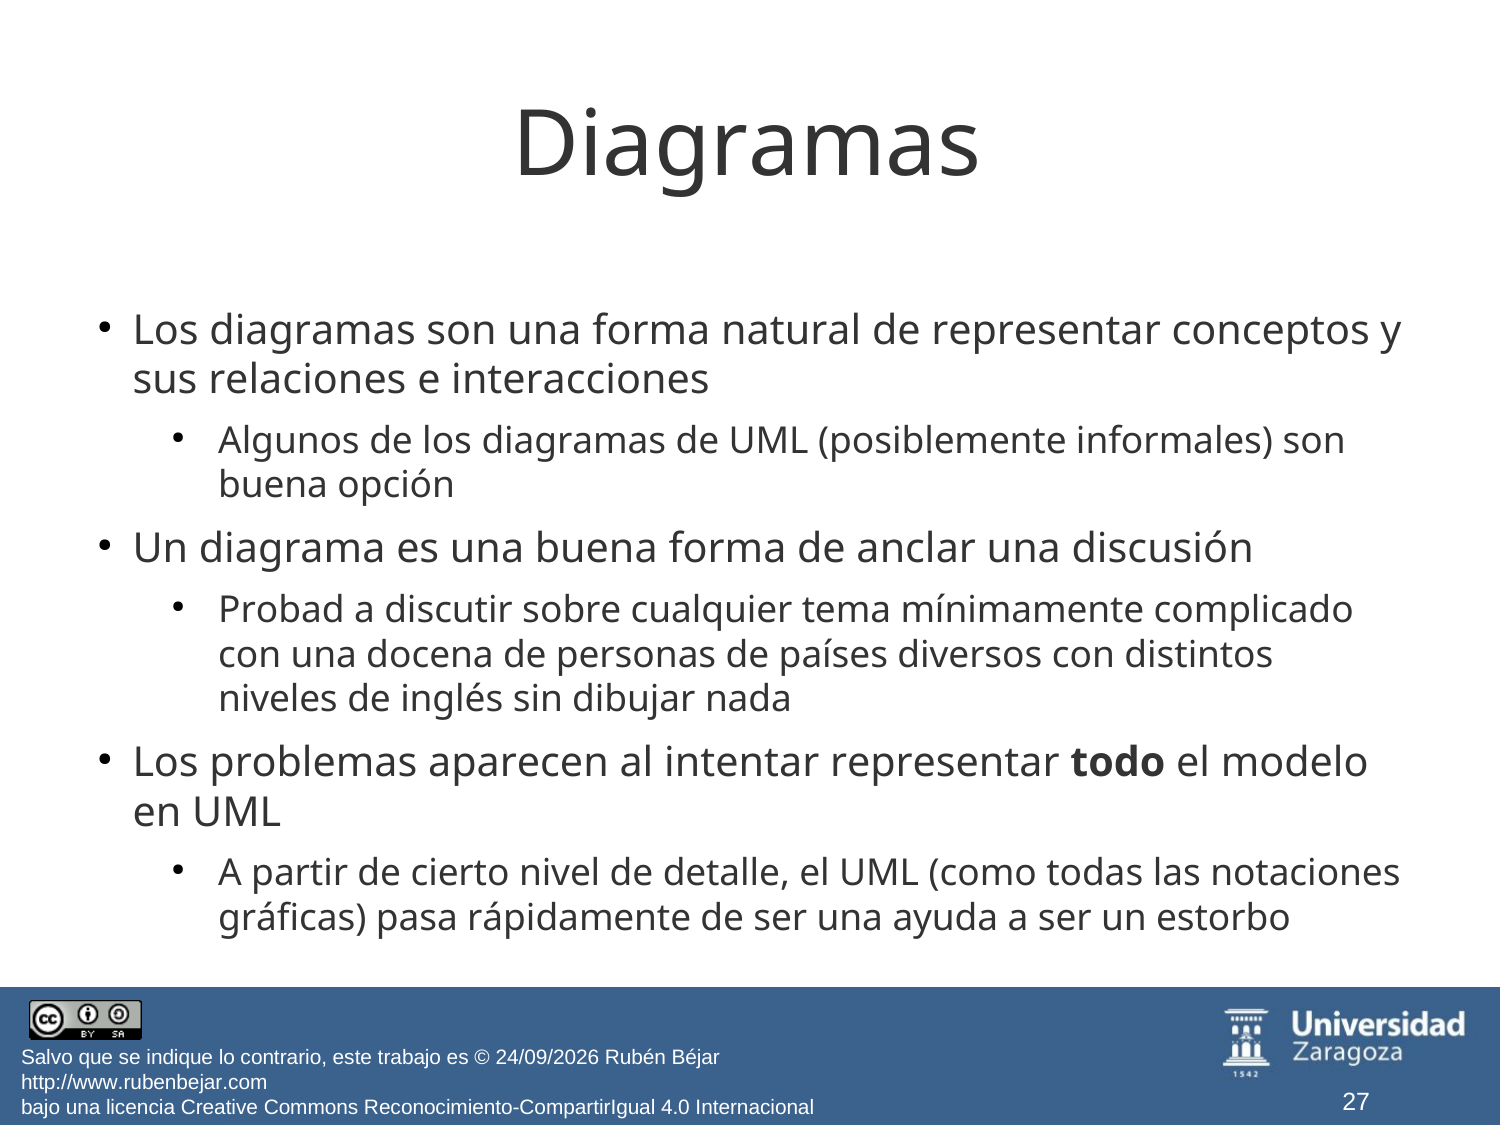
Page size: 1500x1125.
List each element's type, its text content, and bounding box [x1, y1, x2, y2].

list Los diagramas son una forma natural de representar conceptos y sus relaciones e interacciones Algunos de los diagramas de UML (posiblemente informales) son buena opción Un diagrama es una buena forma de anclar una discusión Probad a discutir sobre cualquier tema mínimamente complicado con una docena de personas de países diversos con distintos niveles de inglés sin dibujar nada Los problemas aparecen al intentar representar todo el modelo en UML A partir de cierto nivel de detalle, el UML (como todas las notaciones gráficas) pasa rápidamente de ser una ayuda a ser un estorbo [82, 295, 1418, 969]
title Diagramas [74, 21, 1420, 257]
picture [0, 987, 1500, 1125]
